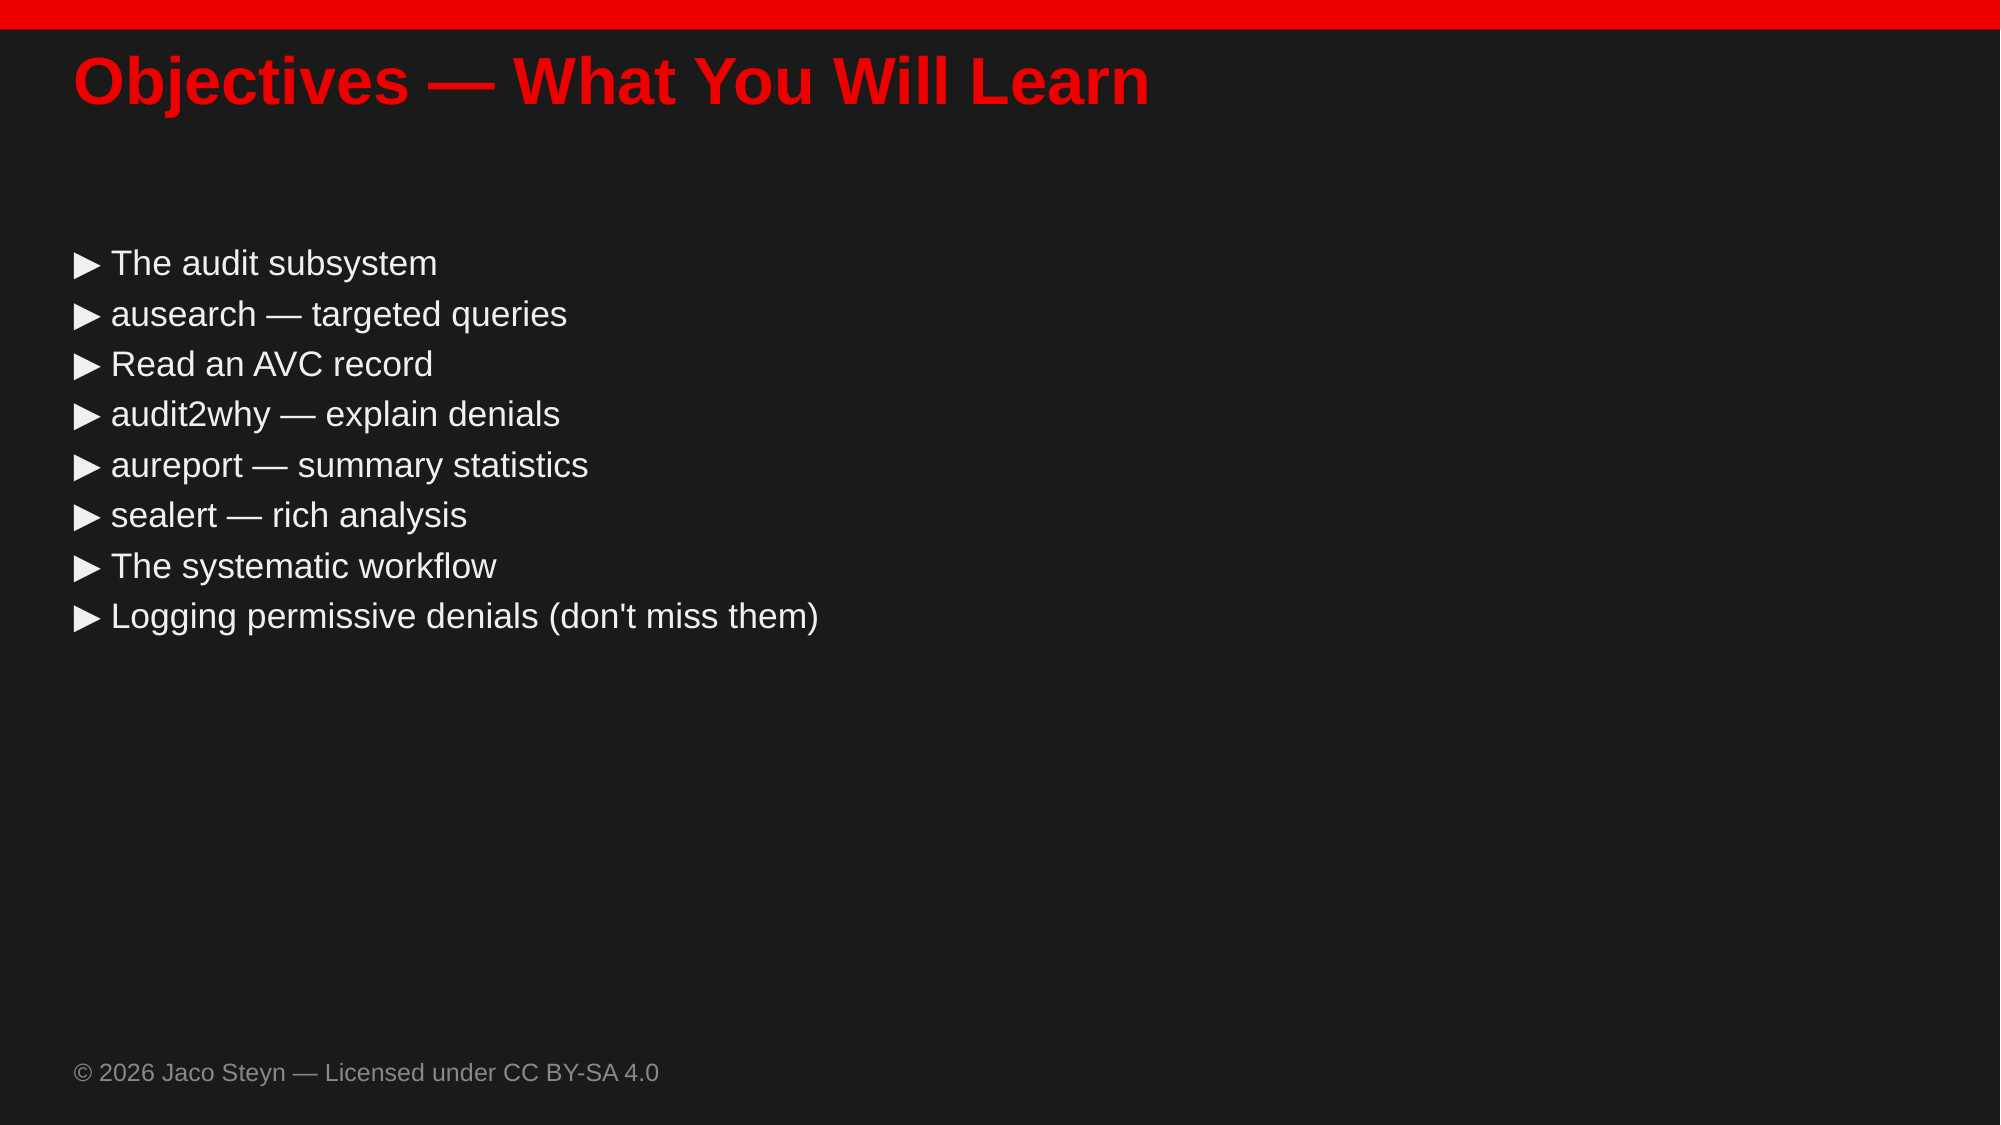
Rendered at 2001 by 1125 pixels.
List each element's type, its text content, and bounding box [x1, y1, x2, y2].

text_box © 2026 Jaco Steyn — Licensed under CC BY-SA 4.0 [59, 1051, 1942, 1093]
text_box Objectives — What You Will Learn [59, 36, 1942, 208]
text_box [0, 0, 2001, 30]
text_box ▶ The audit subsystem ▶ ausearch — targeted queries ▶ Read an AVC record ▶ audit2why — explain denials ▶ aureport — summary statistics ▶ sealert — rich analysis ▶ The systematic workflow ▶ Logging permissive denials (don't miss them) [59, 236, 1942, 1037]
